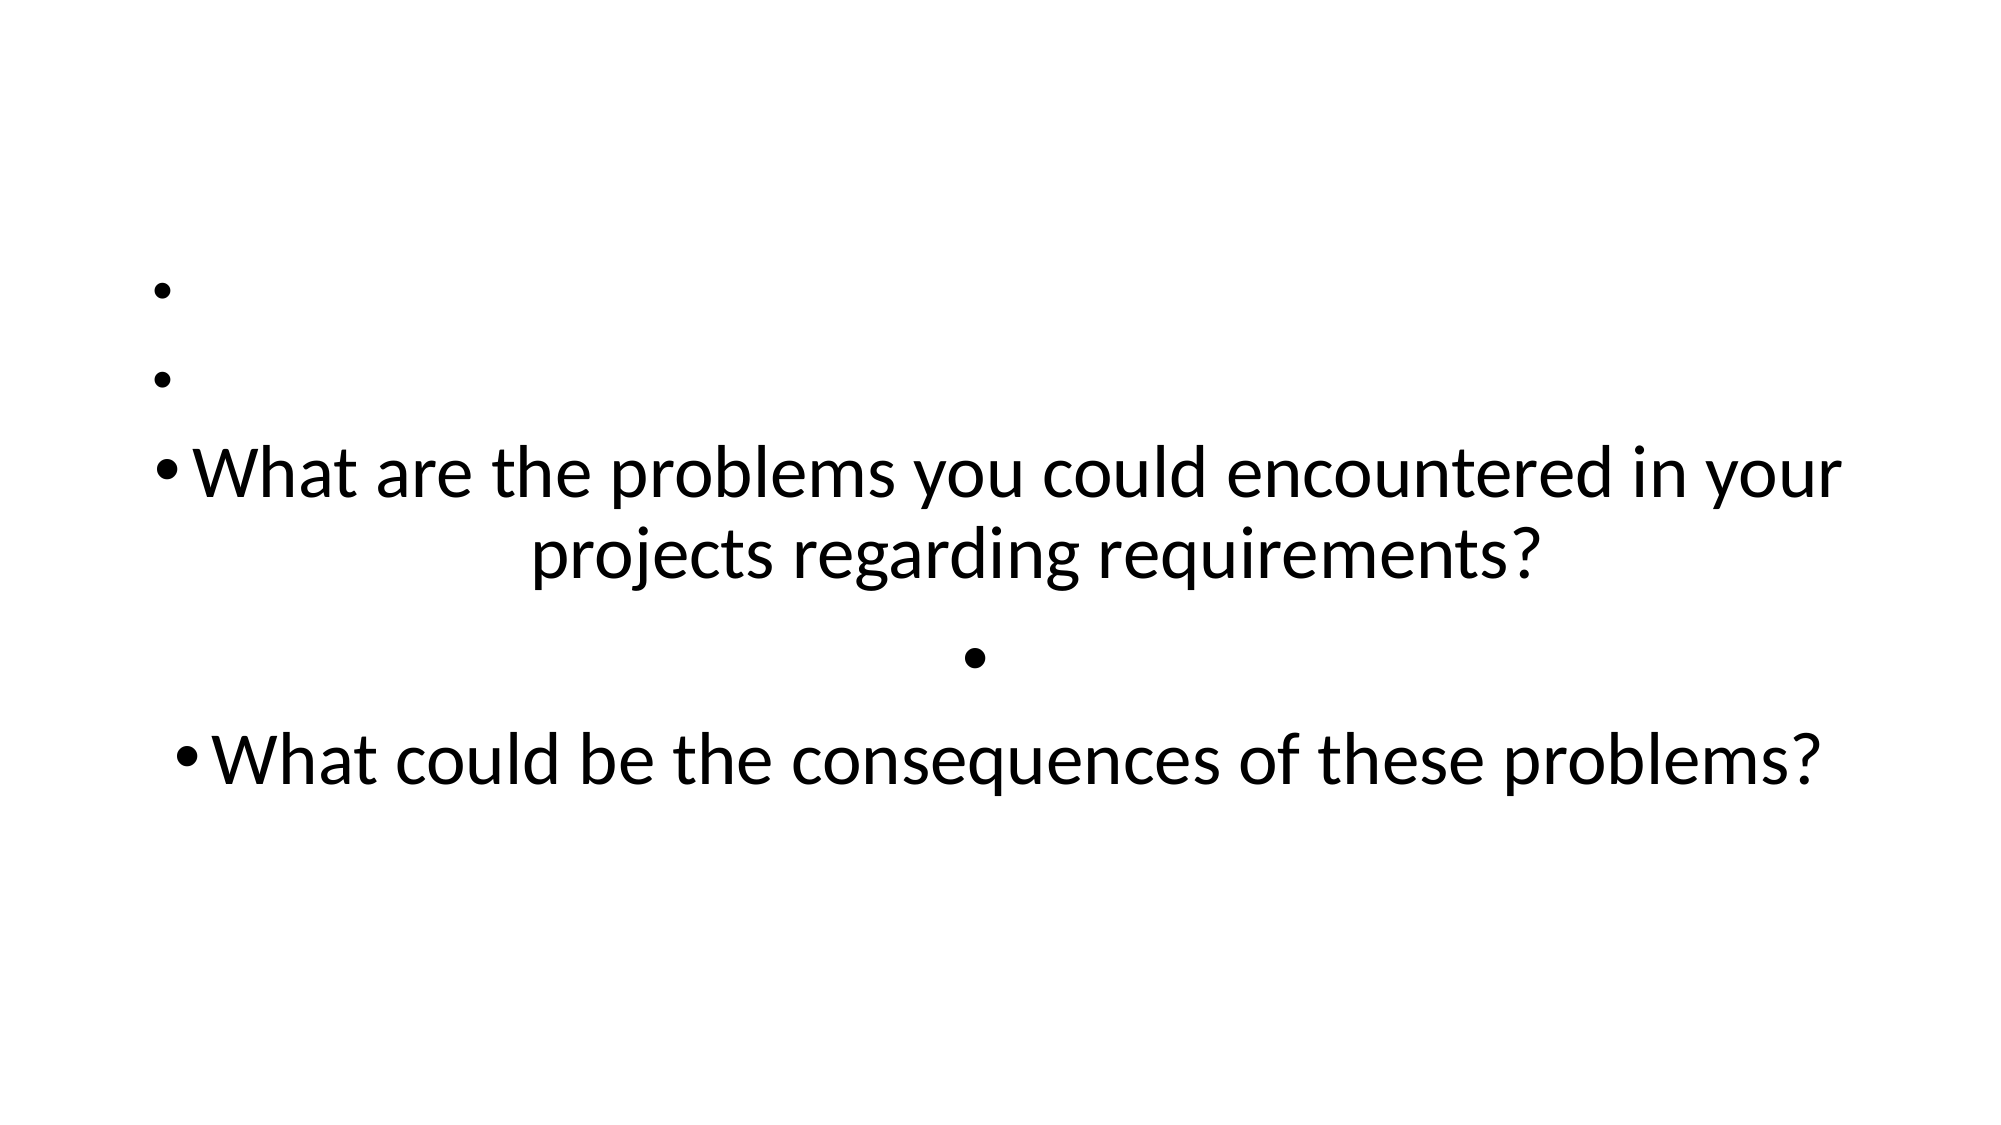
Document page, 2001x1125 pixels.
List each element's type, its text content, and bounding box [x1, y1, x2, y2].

list What are the problems you could encountered in your projects regarding requirements? What could be the consequences of these problems? [137, 248, 1863, 963]
